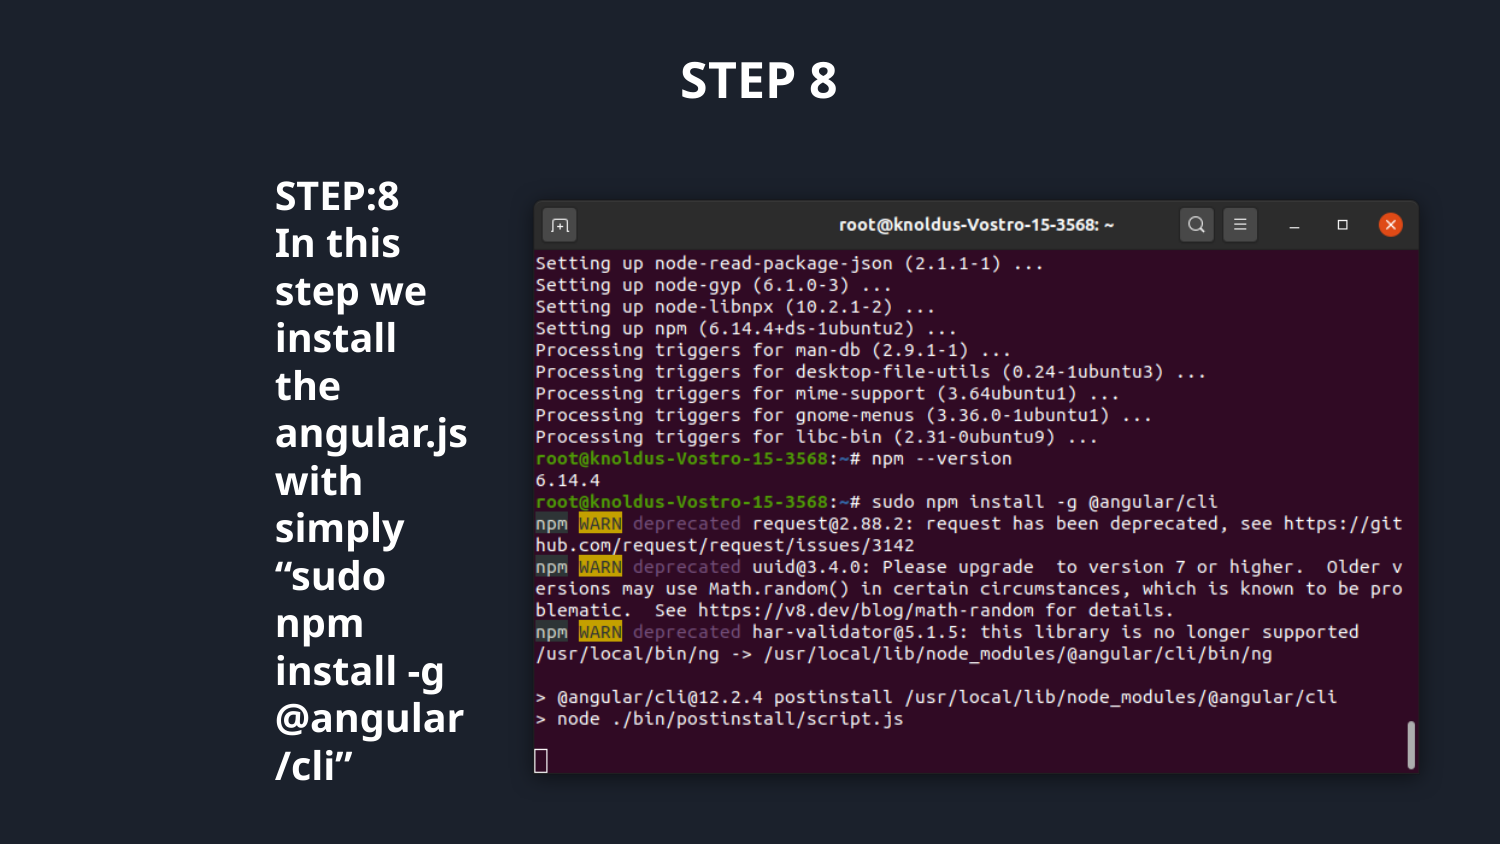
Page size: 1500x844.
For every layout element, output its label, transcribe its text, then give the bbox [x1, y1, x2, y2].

text_box STEP 8 [535, 33, 1062, 159]
text_box STEP:8 In this step we install the angular.js with simply “sudo npm install -g @angular/cli” [259, 155, 489, 804]
picture [503, 173, 1450, 808]
